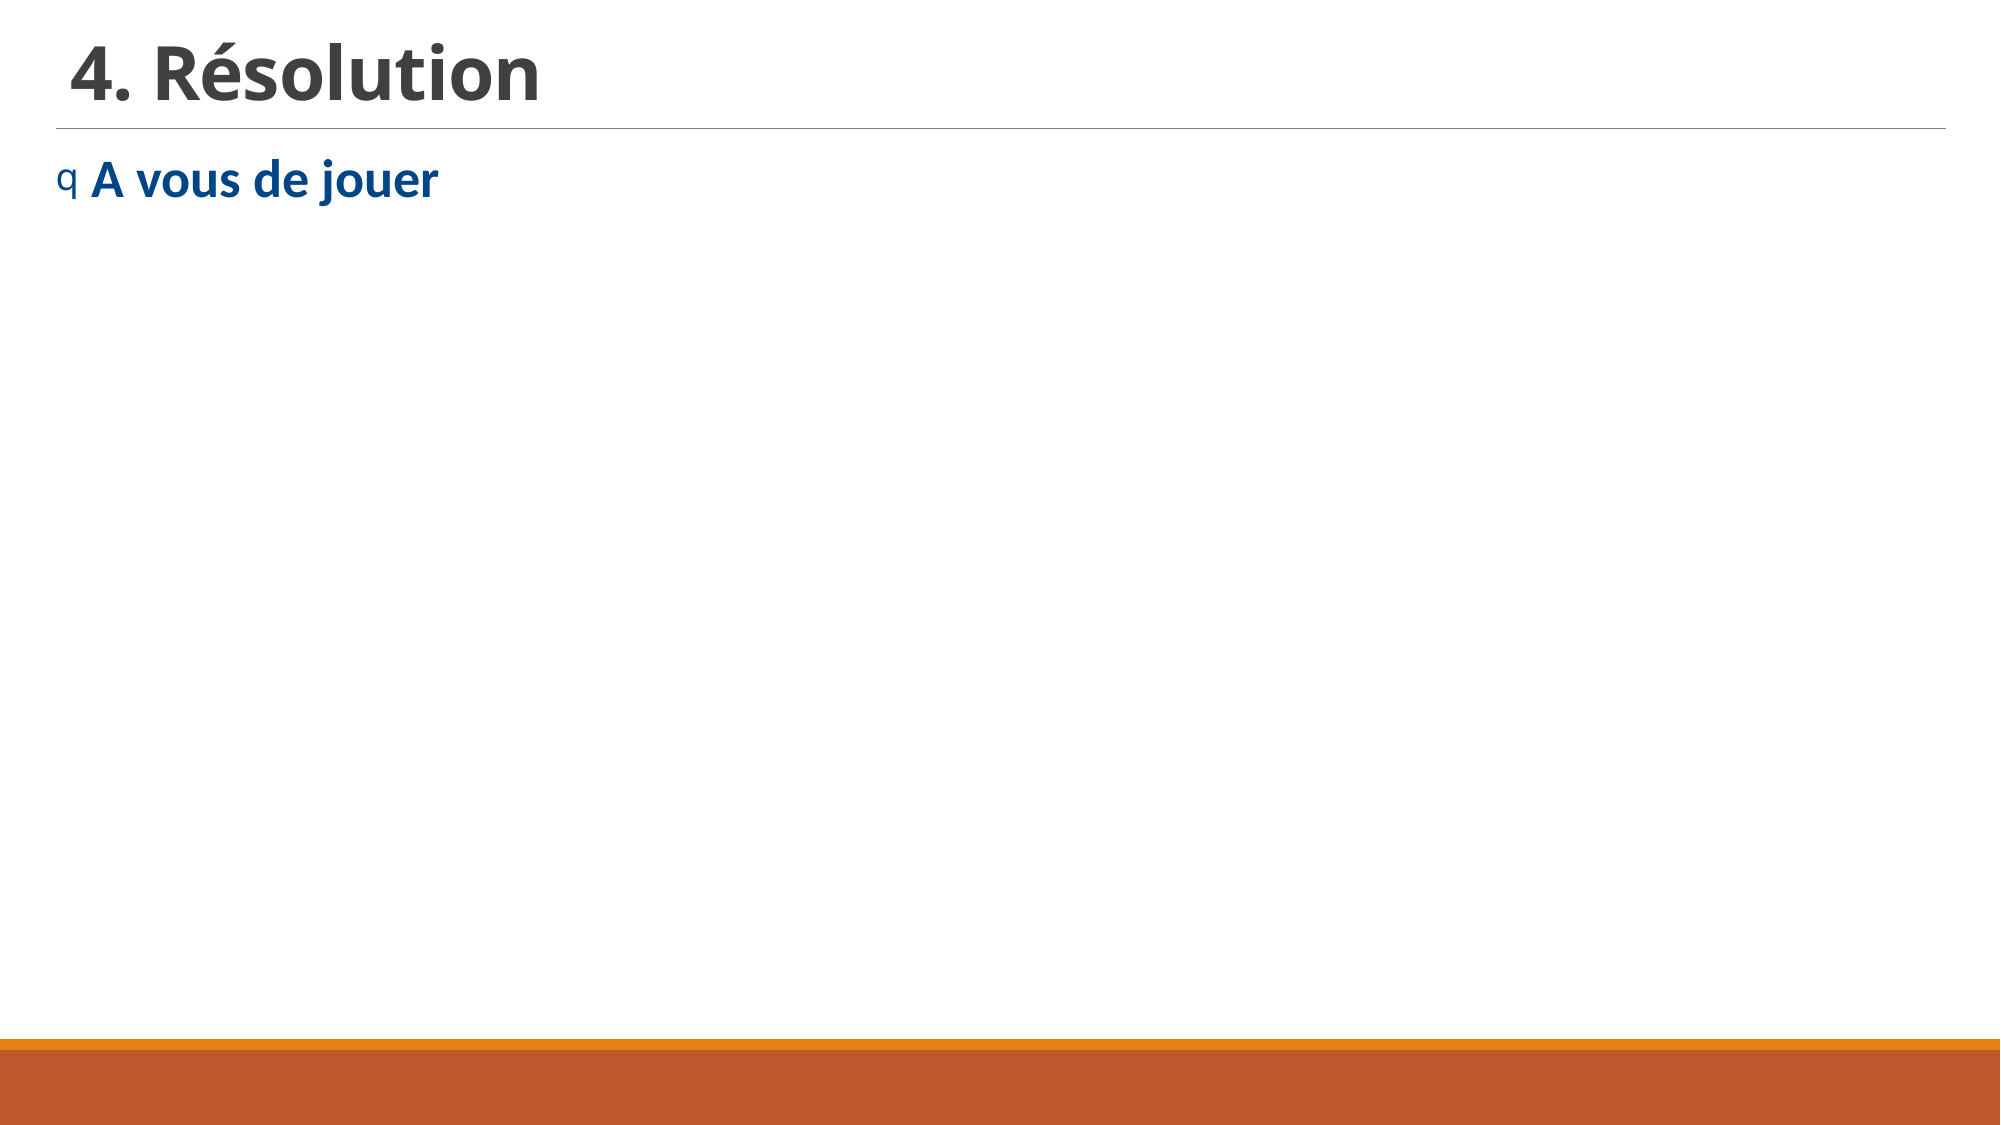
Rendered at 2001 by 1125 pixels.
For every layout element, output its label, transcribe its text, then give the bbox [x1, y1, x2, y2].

list A vous de jouer [55, 148, 1949, 993]
title 4. Résolution [55, 0, 1949, 124]
